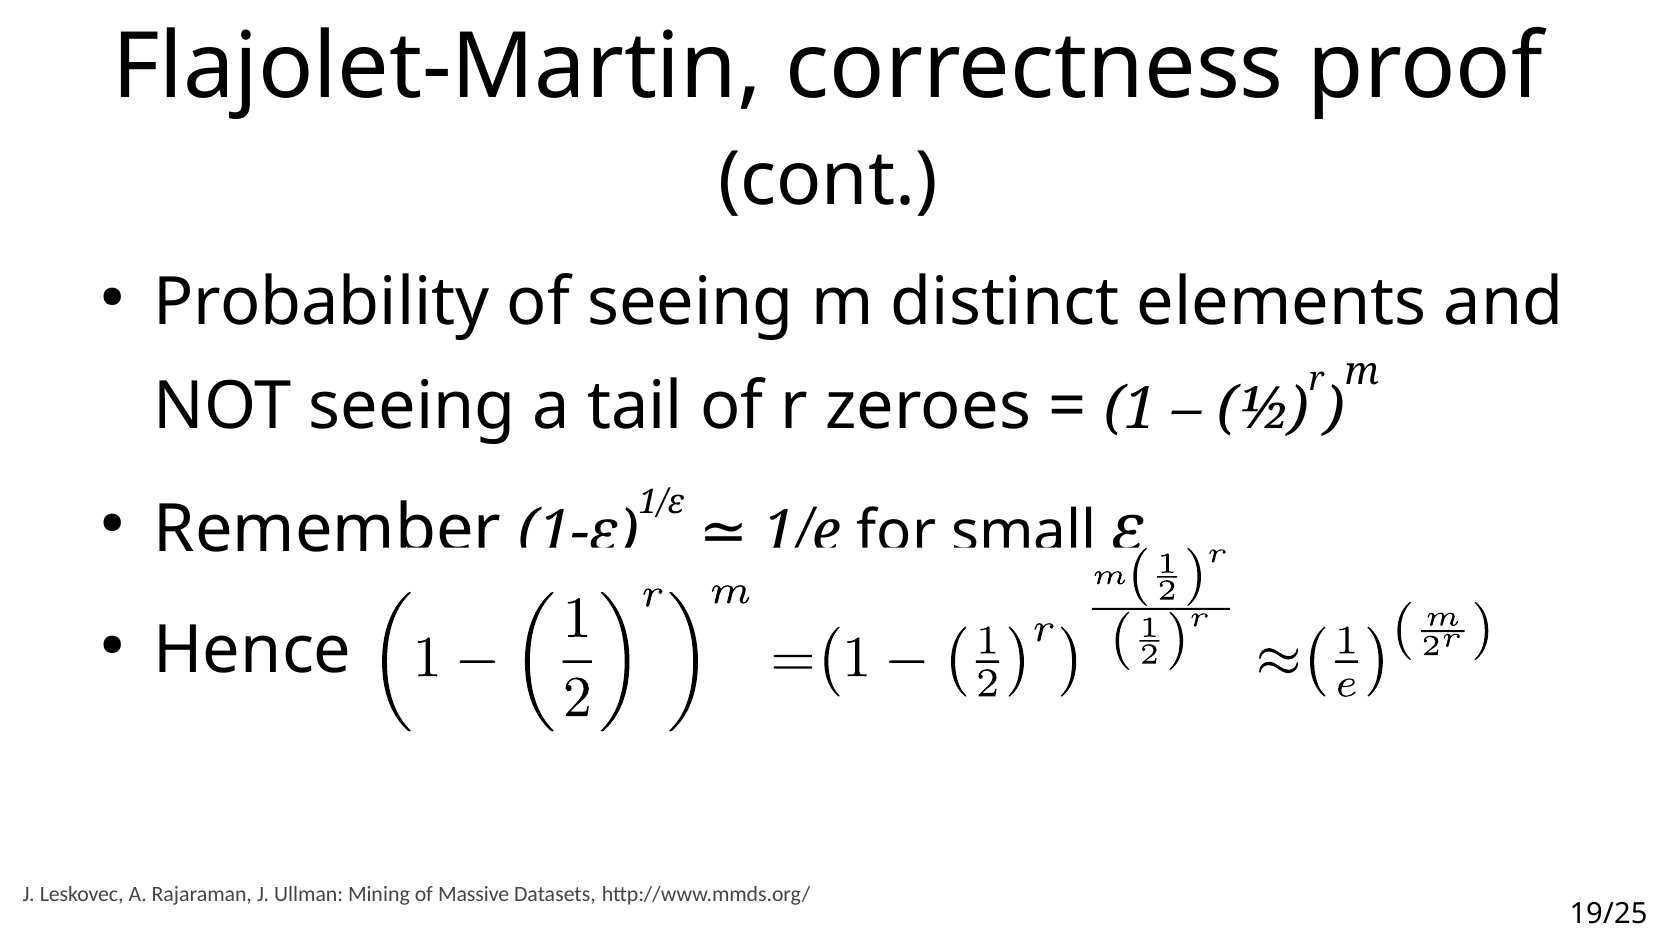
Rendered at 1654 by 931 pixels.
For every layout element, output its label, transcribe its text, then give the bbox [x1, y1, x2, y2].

list Probability of seeing m distinct elements and NOT seeing a tail of r zeroes = (1 – (½)r)m Remember (1-ε)1/ε ≃ 1/e for small ε Hence [82, 253, 1571, 793]
text_box J. Leskovec, A. Rajaraman, J. Ullman: Mining of Massive Datasets, http://www.mmds.org/ [7, 877, 1116, 914]
text_box [370, 547, 1495, 732]
title Flajolet-Martin, correctness proof (cont.) [2, 1, 1654, 226]
